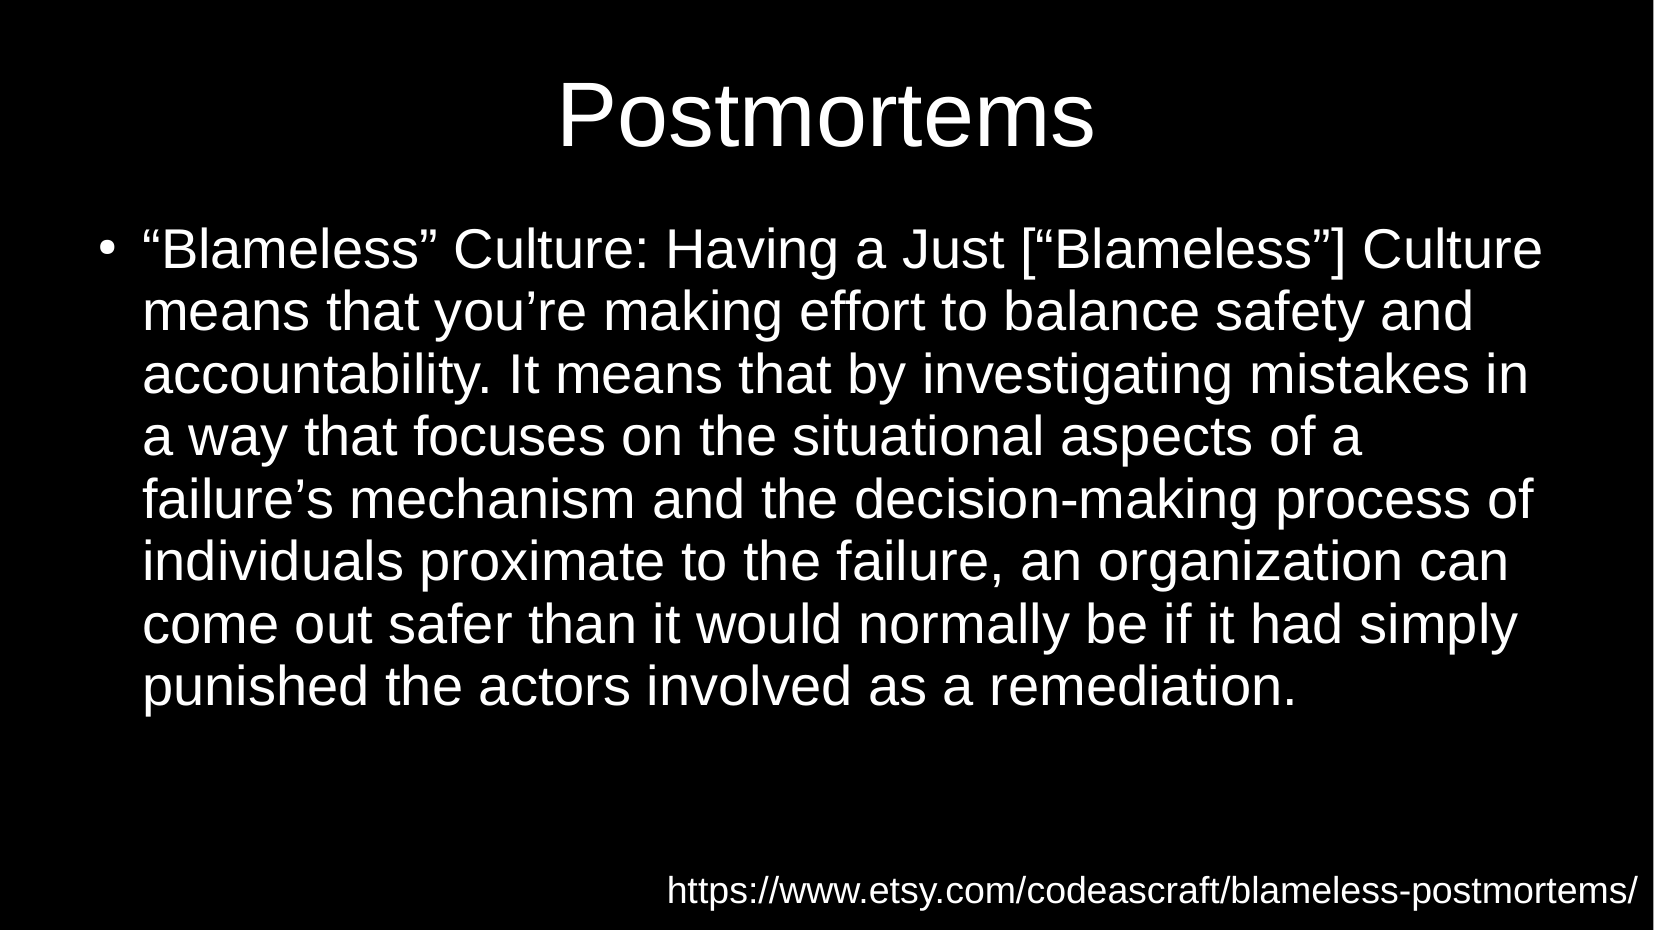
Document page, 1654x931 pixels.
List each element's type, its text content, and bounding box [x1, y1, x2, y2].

text_box https://www.etsy.com/codeascraft/blameless-postmortems/ [652, 862, 1654, 920]
title Postmortems [82, 37, 1571, 193]
list “Blameless” Culture: Having a Just [“Blameless”] Culture means that you’re making effort to balance safety and accountability. It means that by investigating mistakes in a way that focuses on the situational aspects of a failure’s mechanism and the decision-making process of individuals proximate to the failure, an organization can come out safer than it would normally be if it had simply punished the actors involved as a remediation. [82, 217, 1571, 758]
